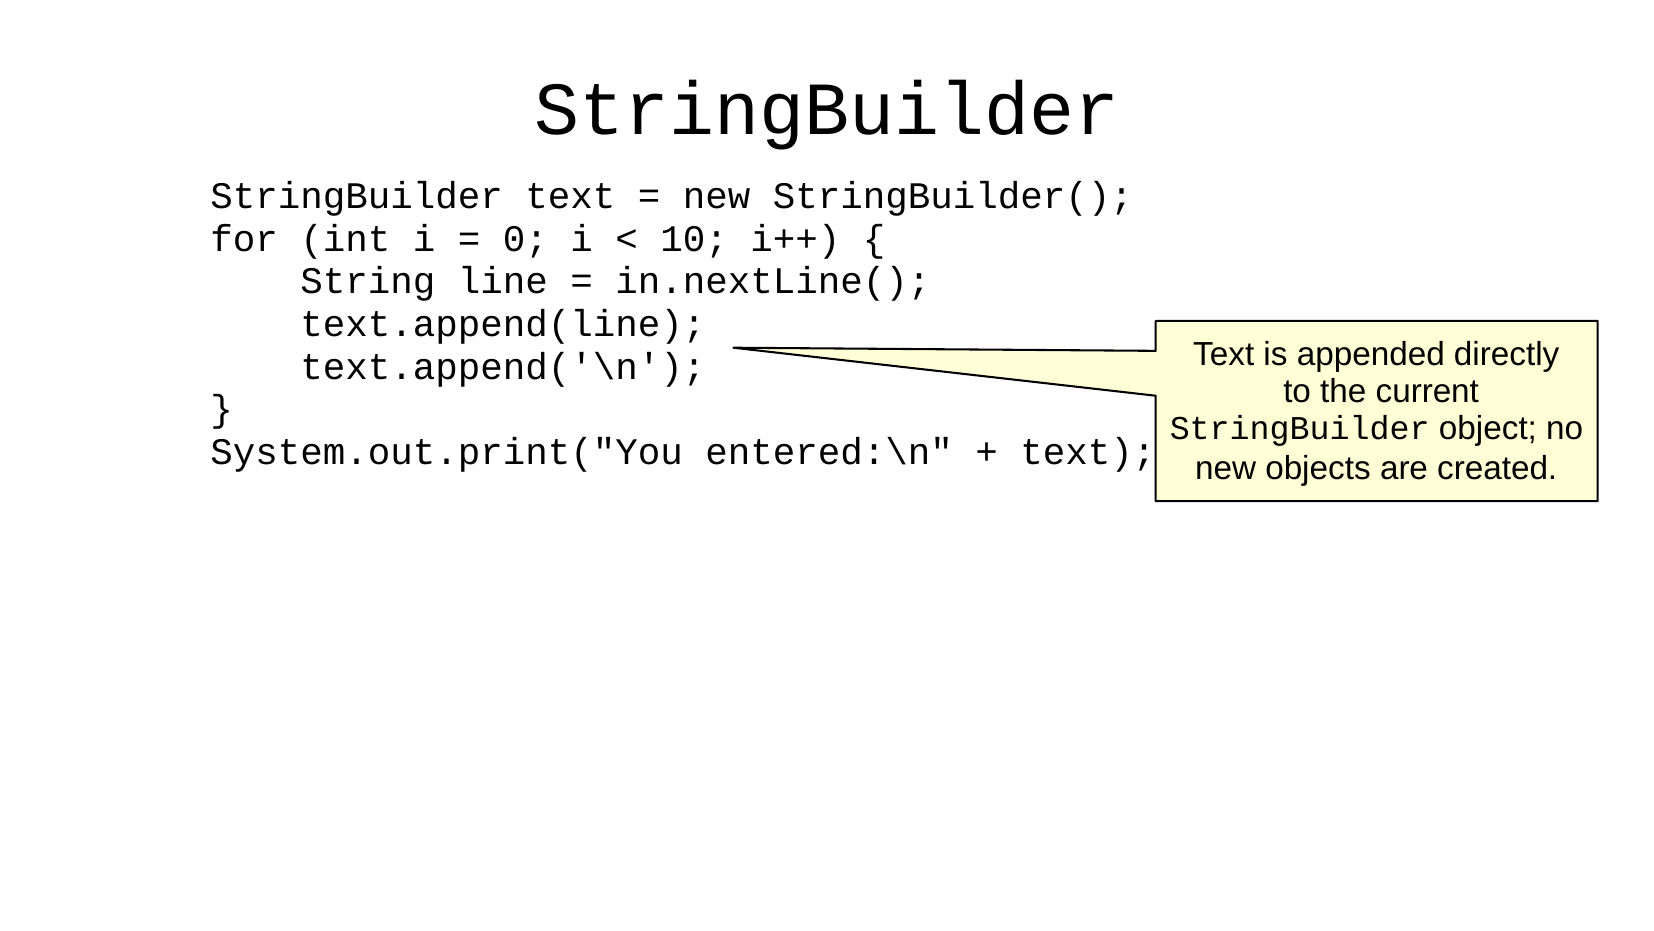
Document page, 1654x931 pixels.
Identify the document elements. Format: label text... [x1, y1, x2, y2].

text_box Text is appended directly to the current StringBuilder object; no new objects are created. [733, 320, 1598, 502]
text_box StringBuilder text = new StringBuilder(); for (int i = 0; i < 10; i++) { String line = in.nextLine(); text.append(line); text.append('\n'); } System.out.print("You entered:\n" + text); [195, 170, 1257, 526]
title StringBuilder [82, 37, 1571, 193]
